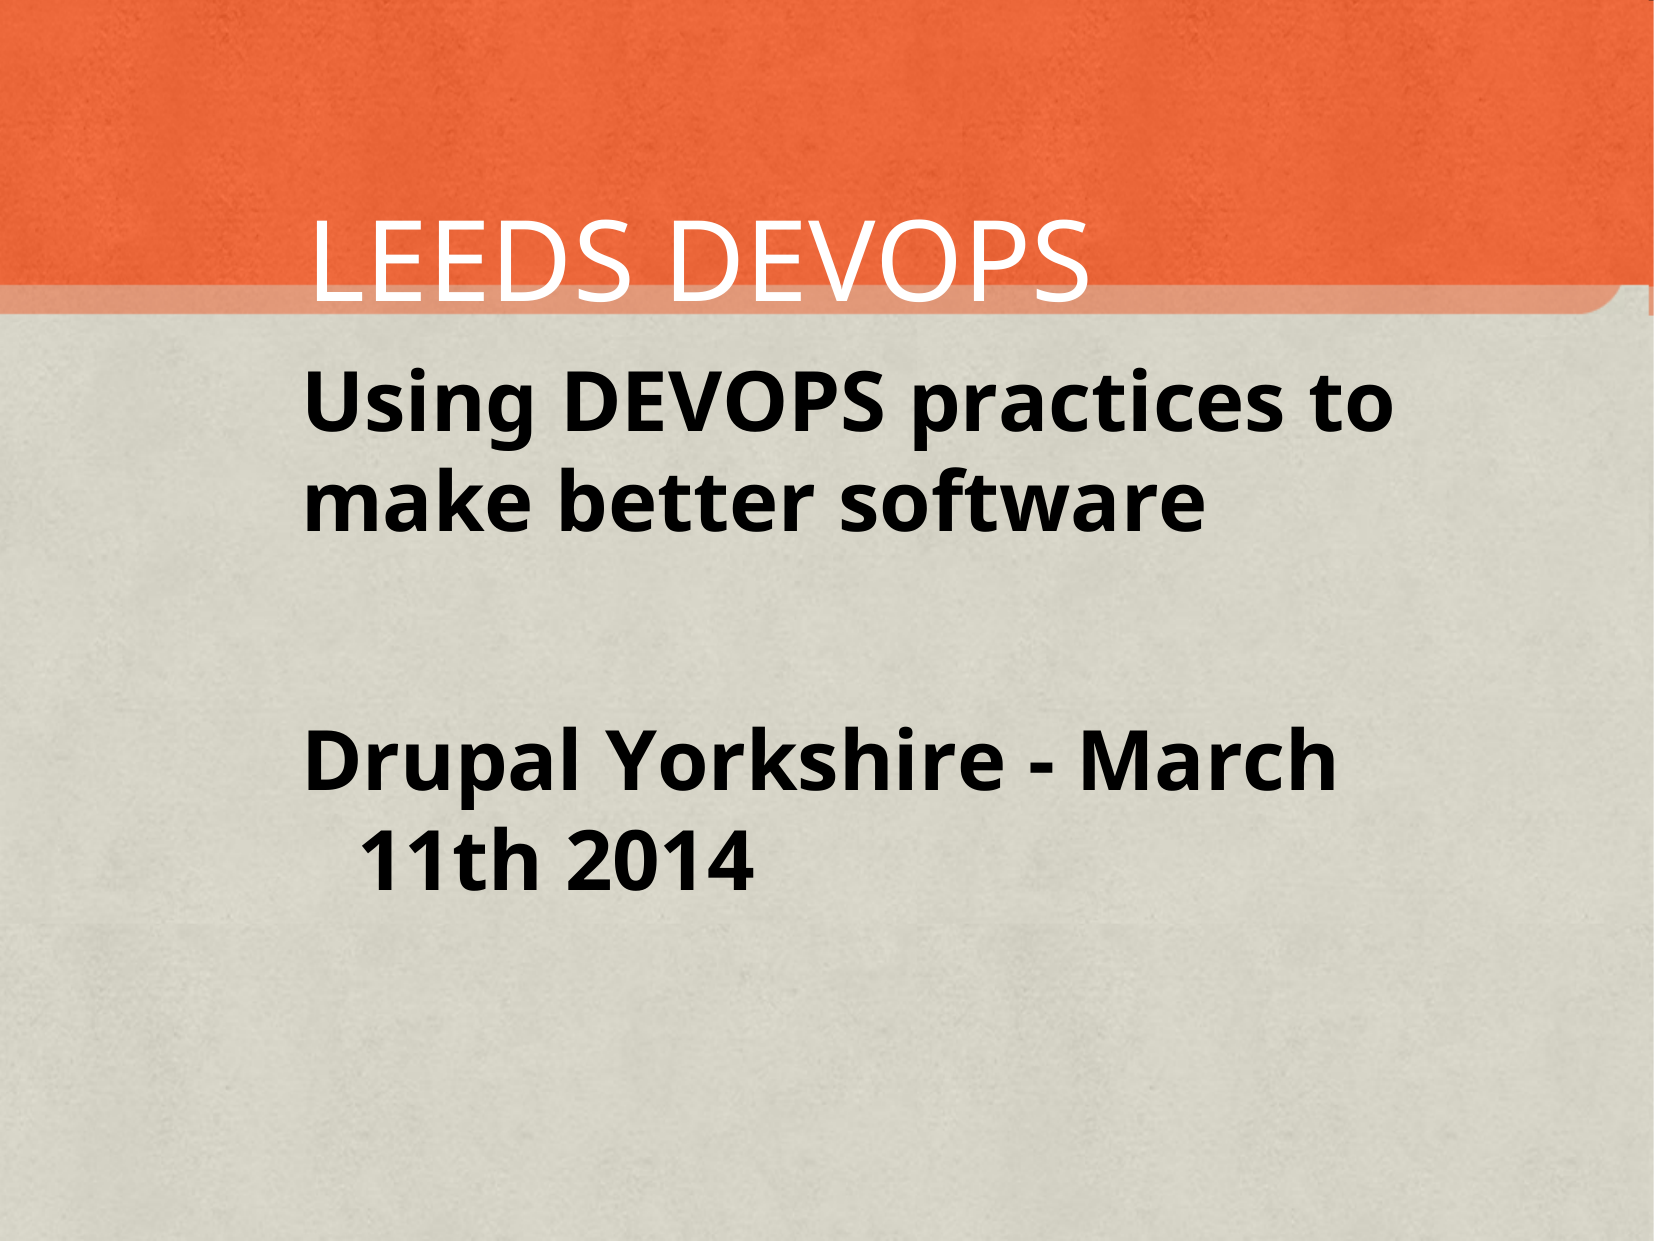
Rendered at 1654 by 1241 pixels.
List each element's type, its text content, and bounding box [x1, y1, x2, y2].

title LEEDS DEVOPS [306, 189, 1654, 317]
picture [0, 0, 1654, 1241]
list Using DEVOPS practices to make better software Drupal Yorkshire - March 11th 2014 [301, 348, 1538, 1068]
